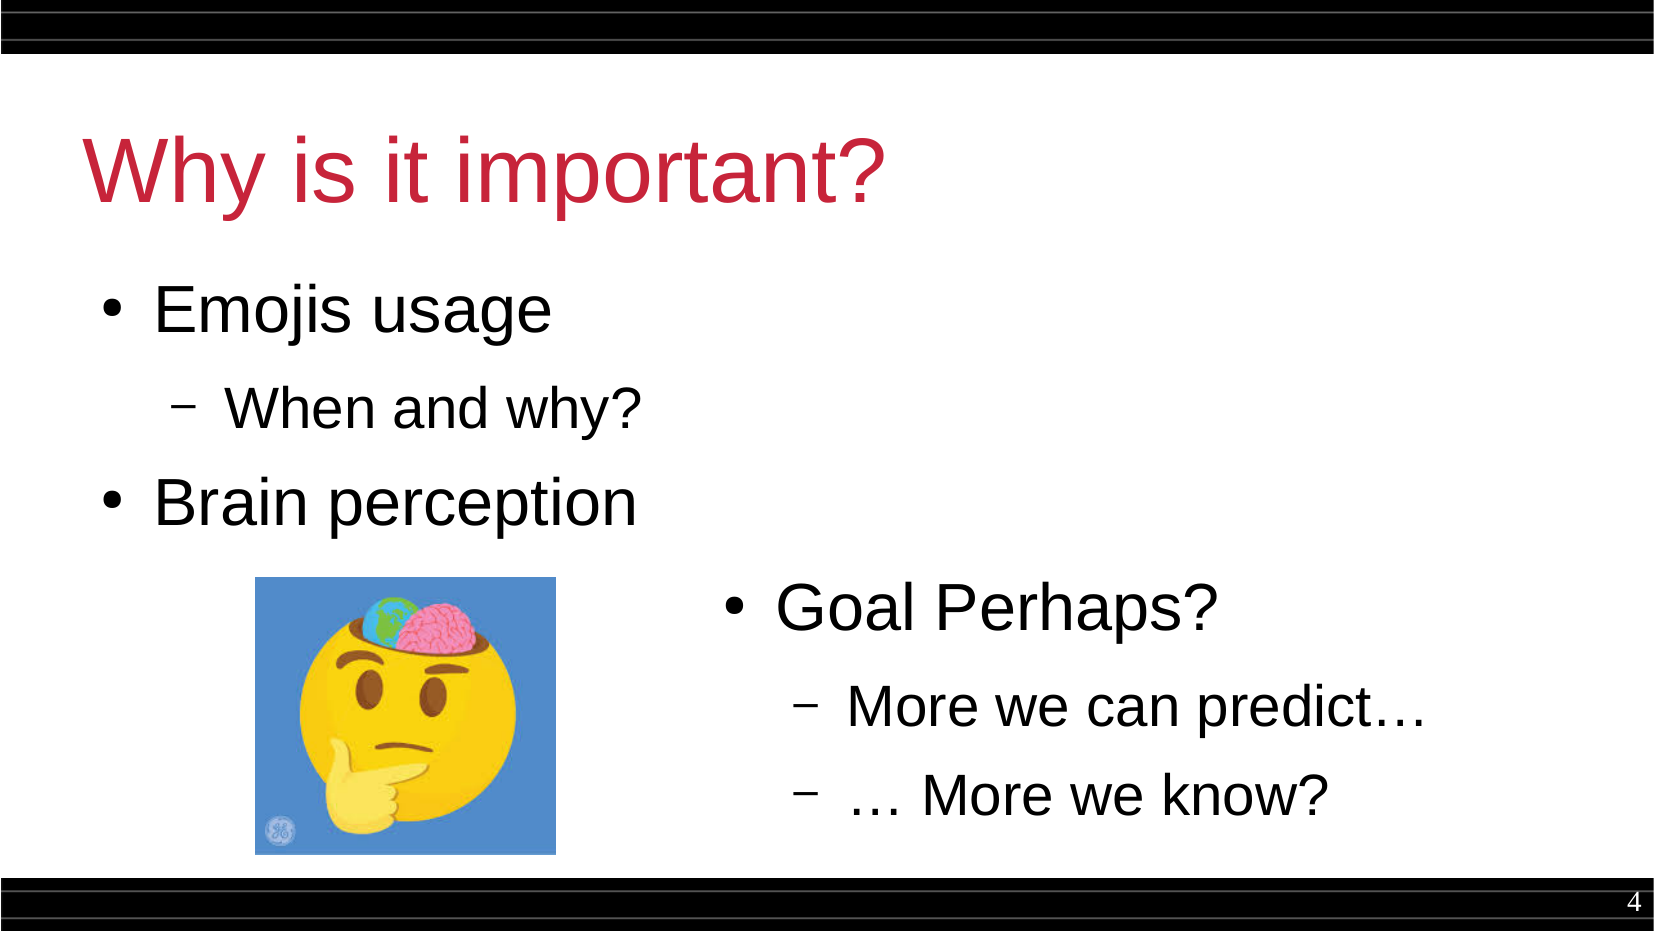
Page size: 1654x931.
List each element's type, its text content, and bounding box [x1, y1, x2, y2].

picture [1, 0, 1654, 54]
list Goal Perhaps? More we can predict… … More we know? [705, 570, 1651, 832]
title Why is it important? [82, 92, 1571, 249]
picture [255, 577, 556, 856]
picture [1, 878, 1654, 931]
list Emojis usage When and why? Brain perception [82, 271, 1571, 758]
